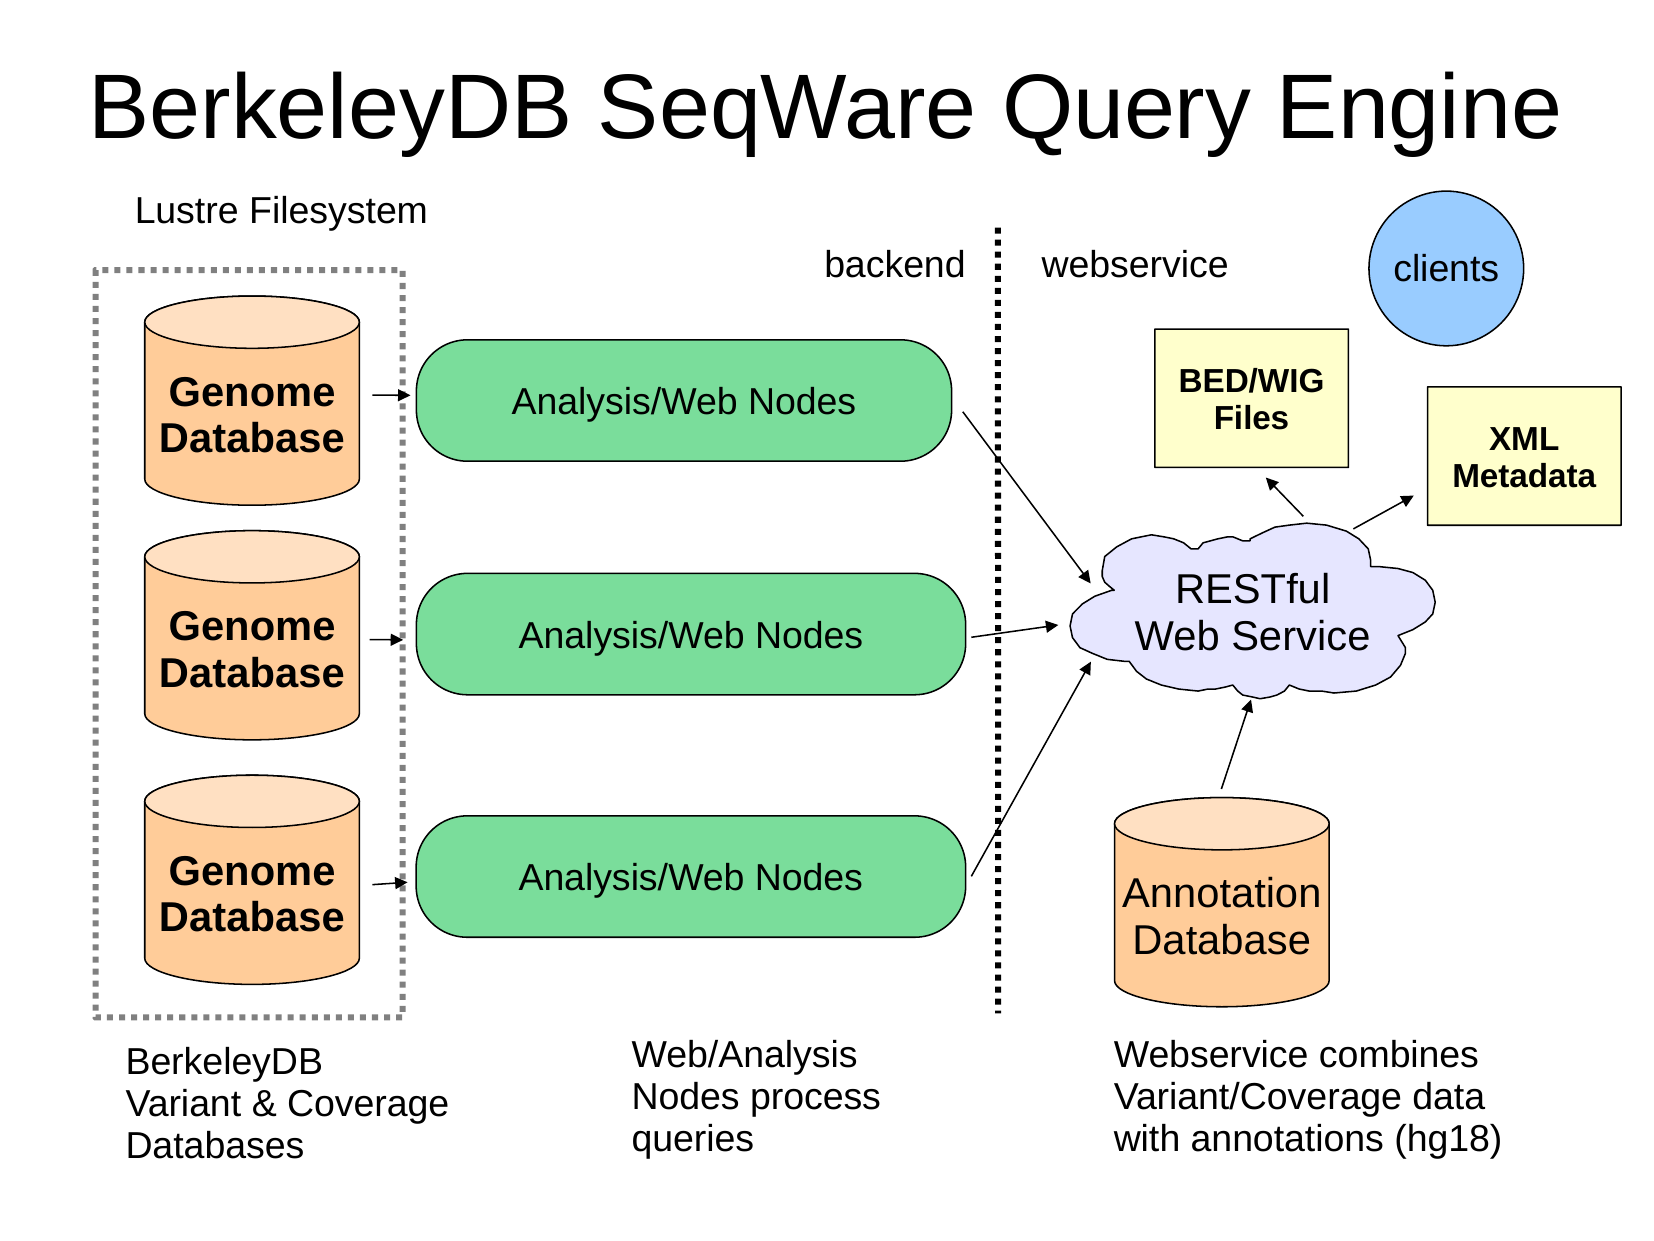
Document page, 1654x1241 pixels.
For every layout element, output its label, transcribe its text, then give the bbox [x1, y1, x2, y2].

text_box RESTful Web Service [1070, 523, 1436, 699]
text_box Genome Database [144, 803, 360, 985]
text_box BerkeleyDB SeqWare Query Engine [82, 2, 1571, 209]
text_box clients [1368, 191, 1524, 346]
text_box webservice [1026, 236, 1244, 293]
text_box Analysis/Web Nodes [416, 815, 966, 938]
text_box Analysis/Web Nodes [416, 339, 952, 462]
text_box BerkeleyDB Variant & Coverage Databases [110, 1032, 468, 1174]
text_box Analysis/Web Nodes [416, 573, 966, 695]
text_box Webservice combines Variant/Coverage data with annotations (hg18) [1098, 1025, 1519, 1167]
text_box Annotation Database [1114, 825, 1330, 1007]
text_box Genome Database [144, 558, 360, 740]
text_box Web/Analysis Nodes process queries [616, 1025, 896, 1167]
text_box backend [809, 236, 981, 293]
text_box Genome Database [144, 324, 360, 506]
text_box BED/WIG Files [1154, 329, 1349, 468]
text_box XML Metadata [1427, 386, 1622, 526]
text_box Lustre Filesystem [120, 182, 443, 240]
